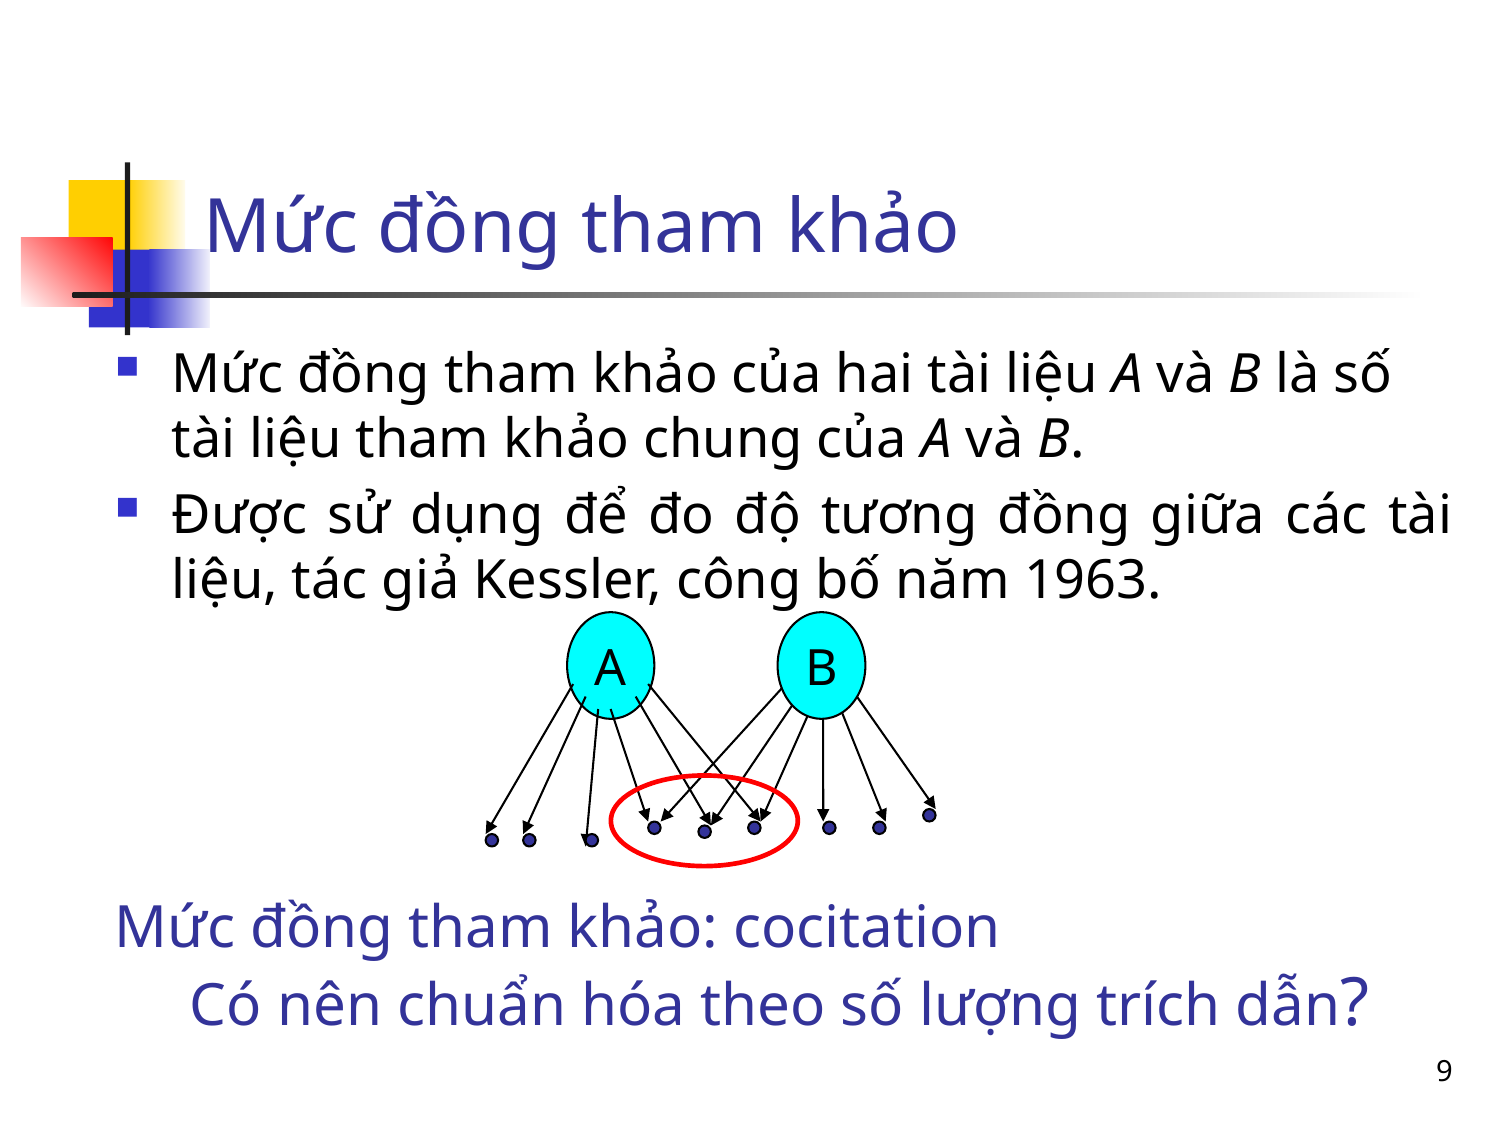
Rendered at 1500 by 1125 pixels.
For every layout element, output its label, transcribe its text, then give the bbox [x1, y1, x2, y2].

list Mức đồng tham khảo của hai tài liệu A và B là số tài liệu tham khảo chung của A và B. Được sử dụng để đo độ tương đồng giữa các tài liệu, tác giả Kessler, công bố năm 1963. [100, 331, 1469, 634]
slide_number <number> [1155, 1047, 1468, 1100]
text_box [873, 821, 886, 835]
text_box [648, 821, 661, 835]
title Mức đồng tham khảo [188, 35, 1468, 275]
text_box [585, 833, 599, 847]
text_box A [567, 612, 655, 719]
text_box Mức đồng tham khảo: cocitation Có nên chuẩn hóa theo số lượng trích dẫn? [100, 881, 1468, 1047]
text_box [523, 833, 536, 847]
text_box [748, 821, 761, 835]
text_box B [777, 612, 866, 719]
text_box [923, 808, 936, 822]
text_box [485, 833, 499, 847]
text_box [698, 825, 711, 838]
text_box [823, 821, 836, 835]
